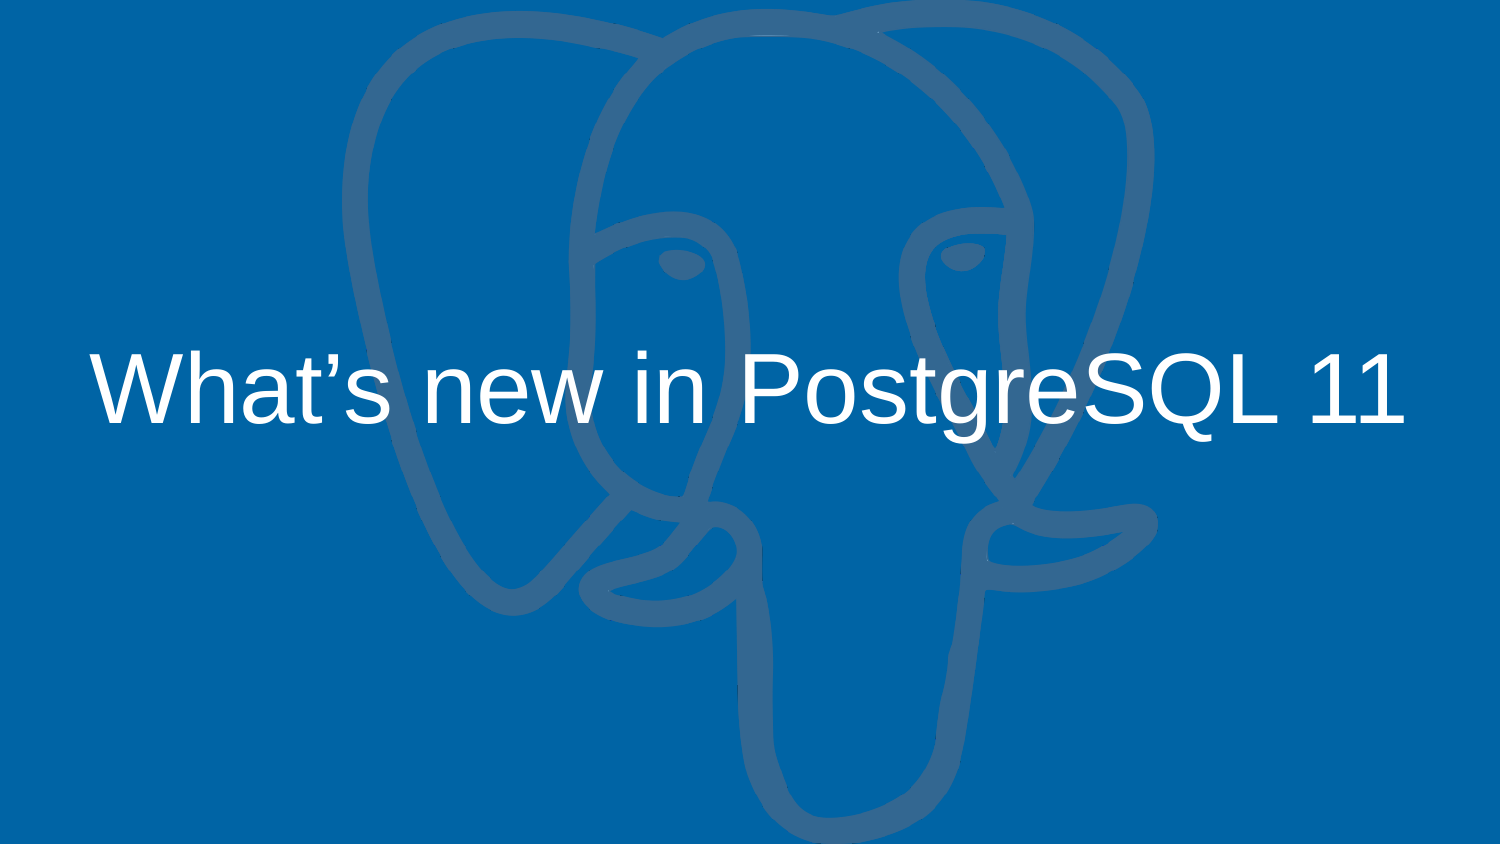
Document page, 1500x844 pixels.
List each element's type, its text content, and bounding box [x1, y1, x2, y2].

title What’s new in PostgreSQL 11 [51, 122, 1449, 459]
picture [342, 459, 1158, 844]
picture [342, 0, 1158, 122]
